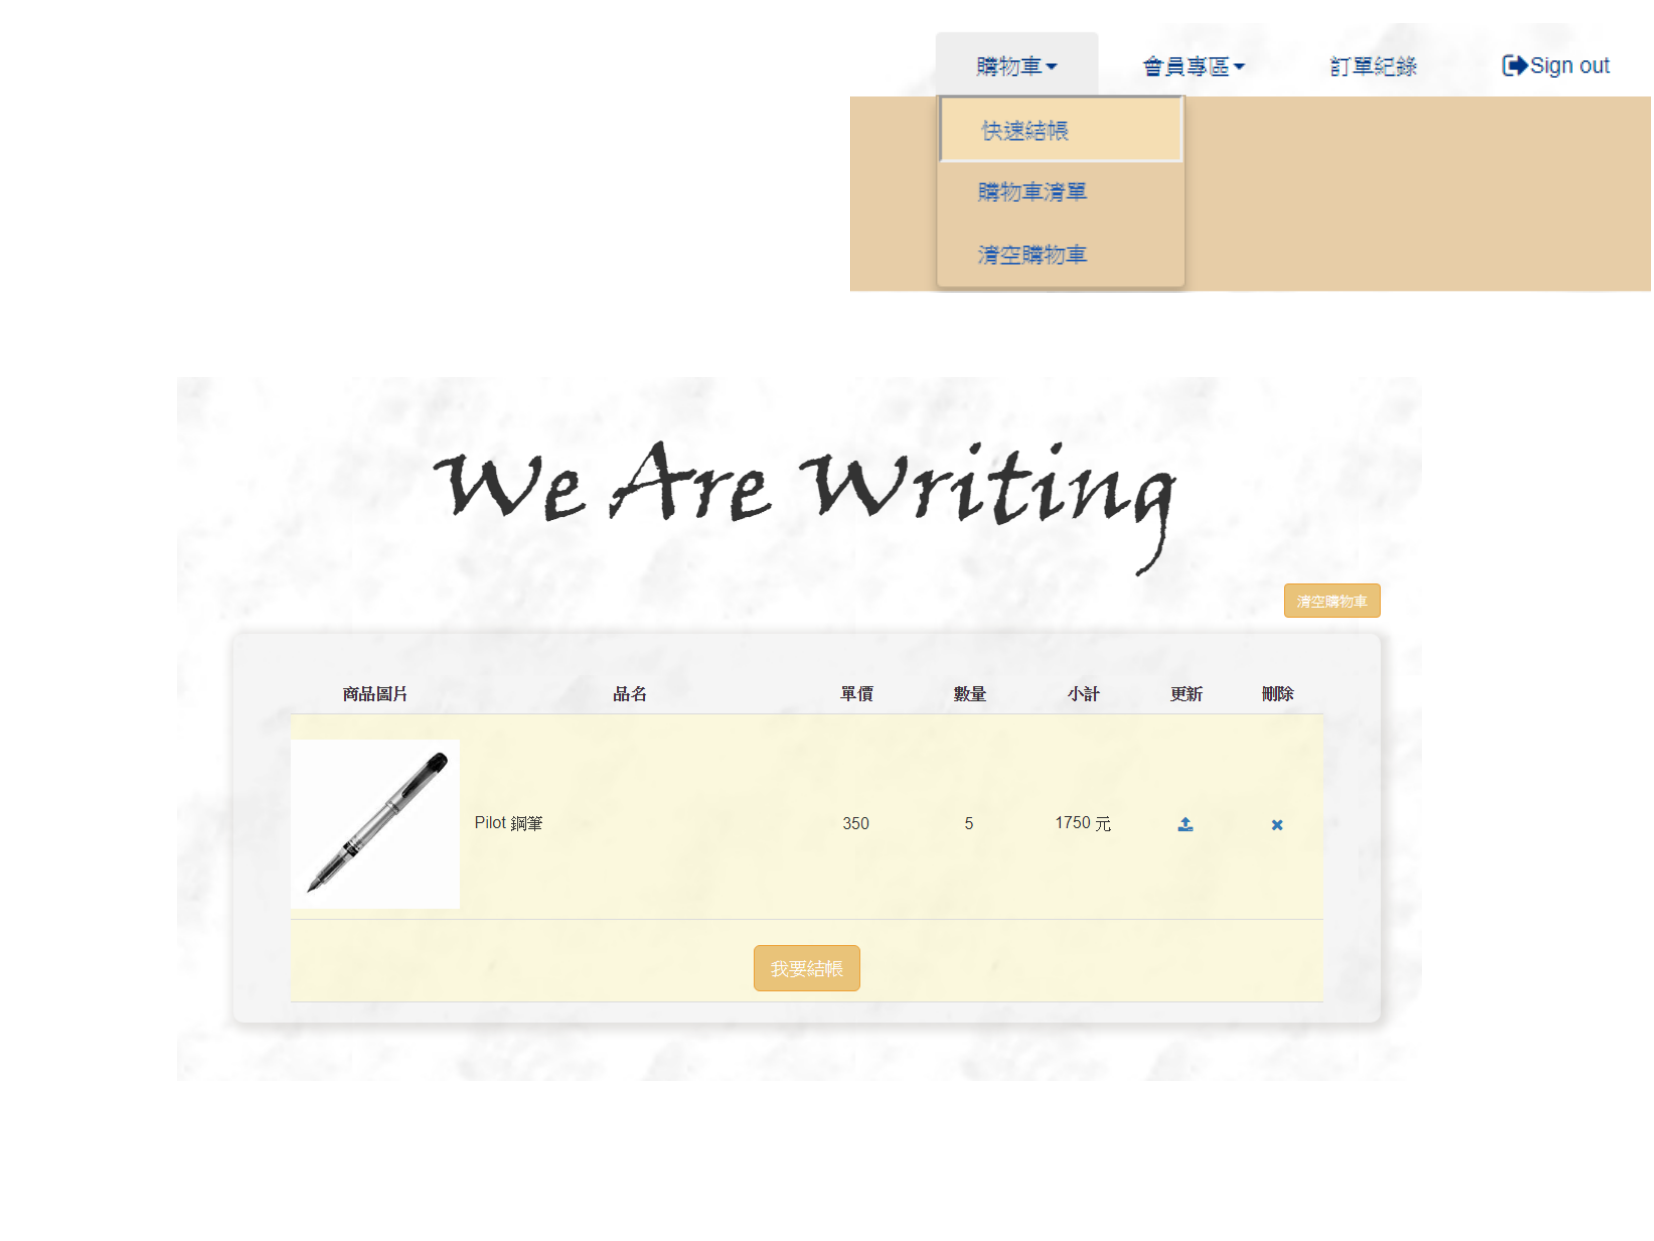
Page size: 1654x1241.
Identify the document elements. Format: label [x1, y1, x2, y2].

picture [850, 23, 1651, 293]
picture [177, 377, 1422, 1081]
